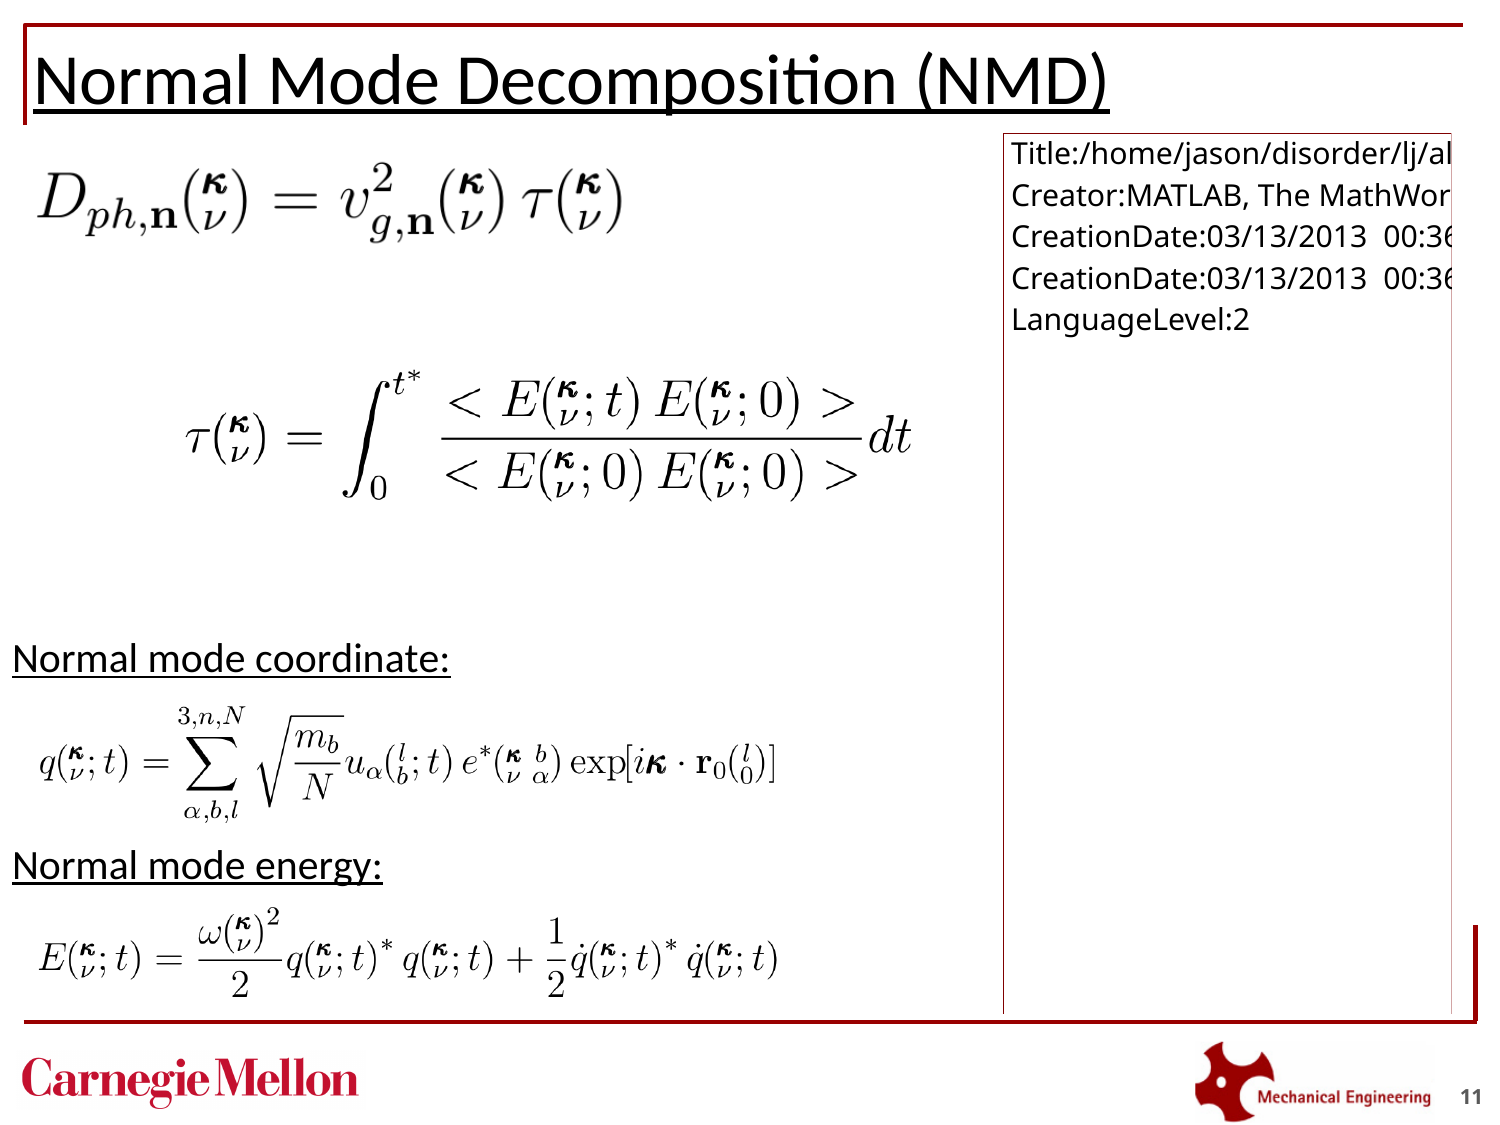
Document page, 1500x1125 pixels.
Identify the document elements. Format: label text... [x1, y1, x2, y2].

picture [16, 1050, 366, 1110]
picture [1001, 131, 1452, 1014]
picture [1192, 1034, 1438, 1125]
picture [31, 897, 782, 1011]
text_box Normal mode coordinate: [0, 623, 1186, 690]
text_box Normal mode energy: [0, 830, 1186, 897]
picture [34, 690, 785, 830]
picture [165, 332, 916, 520]
picture [30, 142, 631, 255]
title Normal Mode Decomposition (NMD) [18, 24, 1441, 127]
